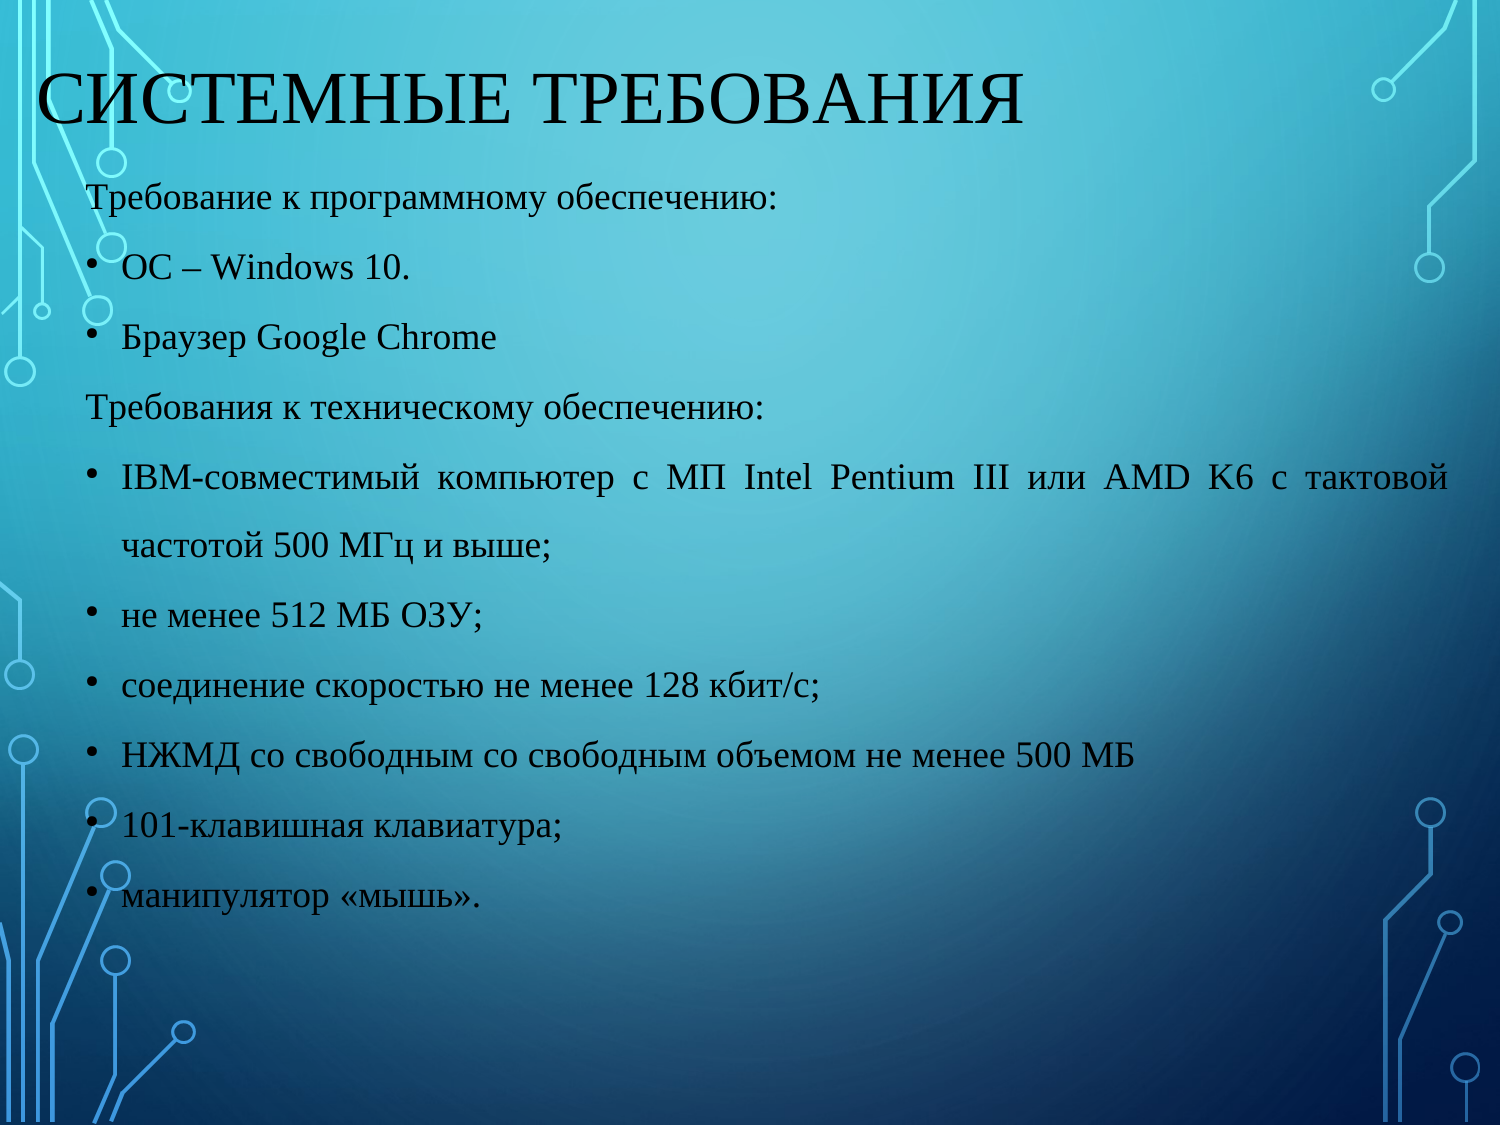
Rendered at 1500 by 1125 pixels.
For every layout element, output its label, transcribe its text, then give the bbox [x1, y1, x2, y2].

text_box Требование к программному обеспечению: ОС – Windows 10. Браузер Google Chrome Требования к техническому обеспечению: IBM-совместимый компьютер с МП Intel Pentium III или AMD K6 с тактовой частотой 500 МГц и выше; не менее 512 МБ ОЗУ; соединение скоростью не менее 128 кбит/с; НЖМД со свободным со свободным объемом не менее 500 МБ 101-клавишная клавиатура; манипулятор «мышь». [70, 141, 1465, 1105]
text_box СИСТЕМНЫЕ ТРЕБОВАНИЯ [21, 2, 1241, 197]
picture [0, 0, 1500, 1125]
